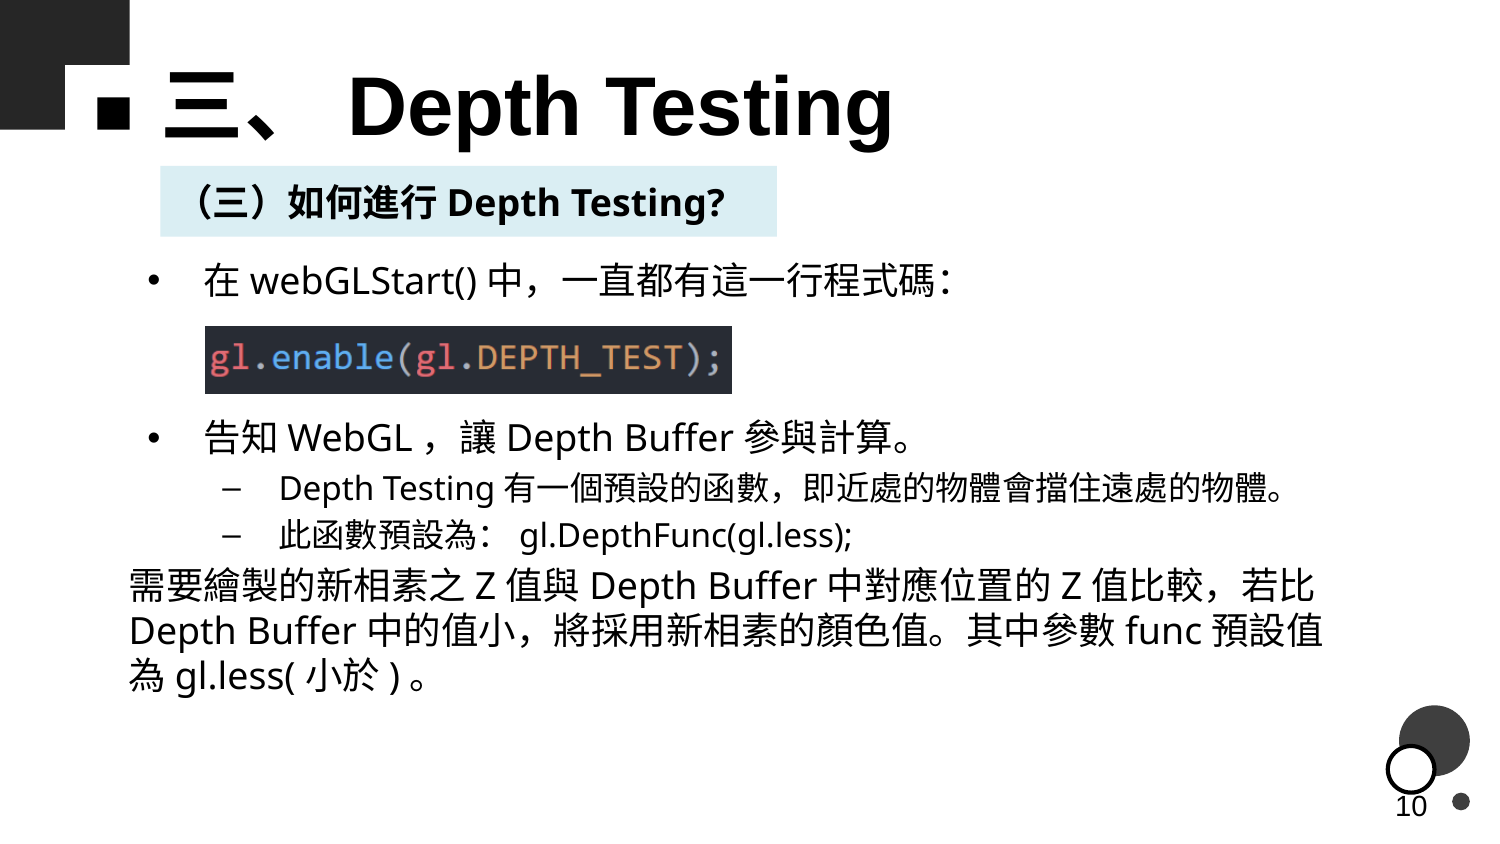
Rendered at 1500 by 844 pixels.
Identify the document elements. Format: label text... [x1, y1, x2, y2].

text_box [97, 97, 130, 130]
title 三、Depth Testing [145, 32, 1093, 173]
text_box （三）如何進行Depth Testing? [160, 165, 777, 237]
text_box [0, 0, 130, 130]
text_box 在webGLStart()中，一直都有這一行程式碼： 告知WebGL，讓Depth Buffer參與計算。 Depth Testing有一個預設的函數，即近處的物體會擋住遠處的物體。 此函數預設為：gl.DepthFunc(gl.less); 需要繪製的新相素之Z值與Depth Buffer中對應位置的Z值比較，若比Depth Buffer中的值小，將採用新相素的顏色值。其中參數func預設值為gl.less(小於)。 [113, 249, 1376, 778]
slide_number <number> [1092, 782, 1443, 827]
text_box [1387, 705, 1470, 782]
picture [205, 326, 732, 394]
text_box [1452, 792, 1470, 811]
